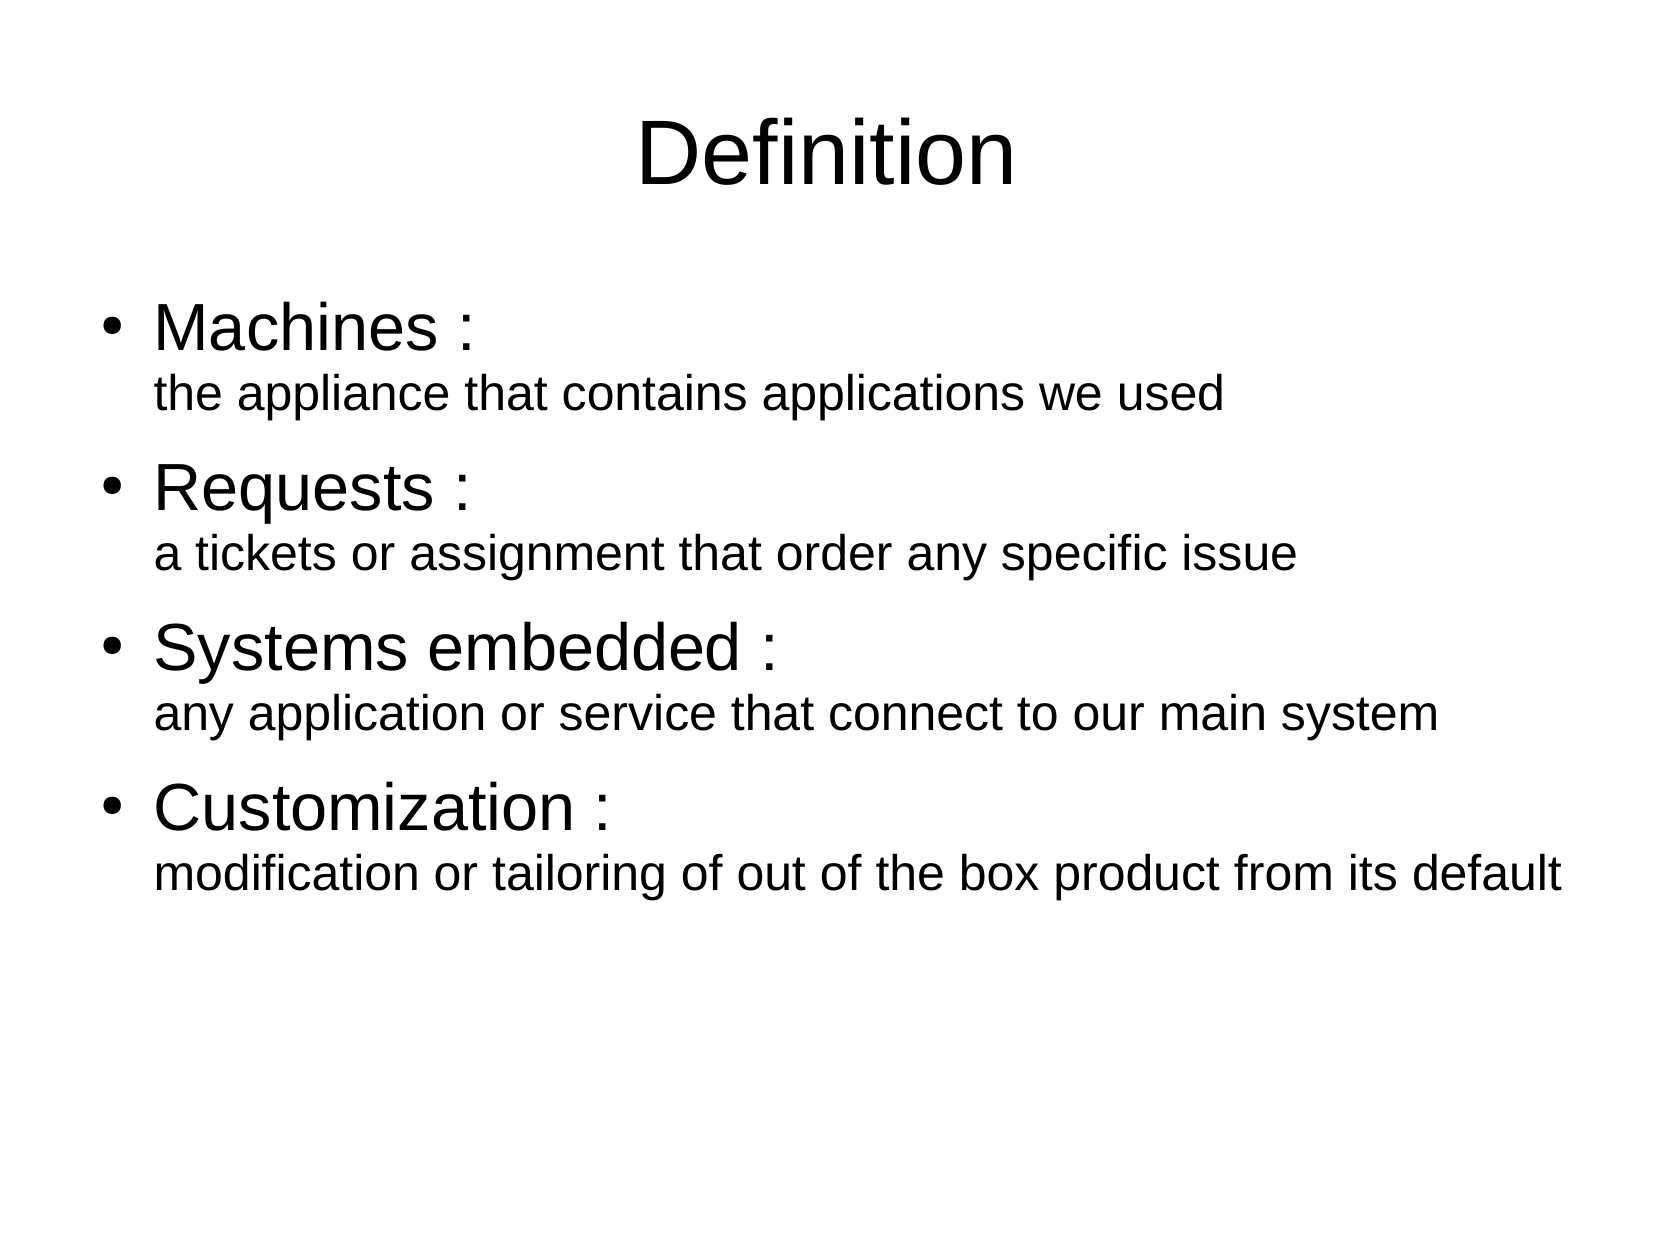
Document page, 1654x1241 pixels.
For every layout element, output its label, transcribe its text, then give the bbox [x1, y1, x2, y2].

list Machines : the appliance that contains applications we used Requests : a tickets or assignment that order any specific issue Systems embedded : any application or service that connect to our main system Customization : modification or tailoring of out of the box product from its default [82, 290, 1571, 1010]
title Definition [82, 49, 1571, 257]
